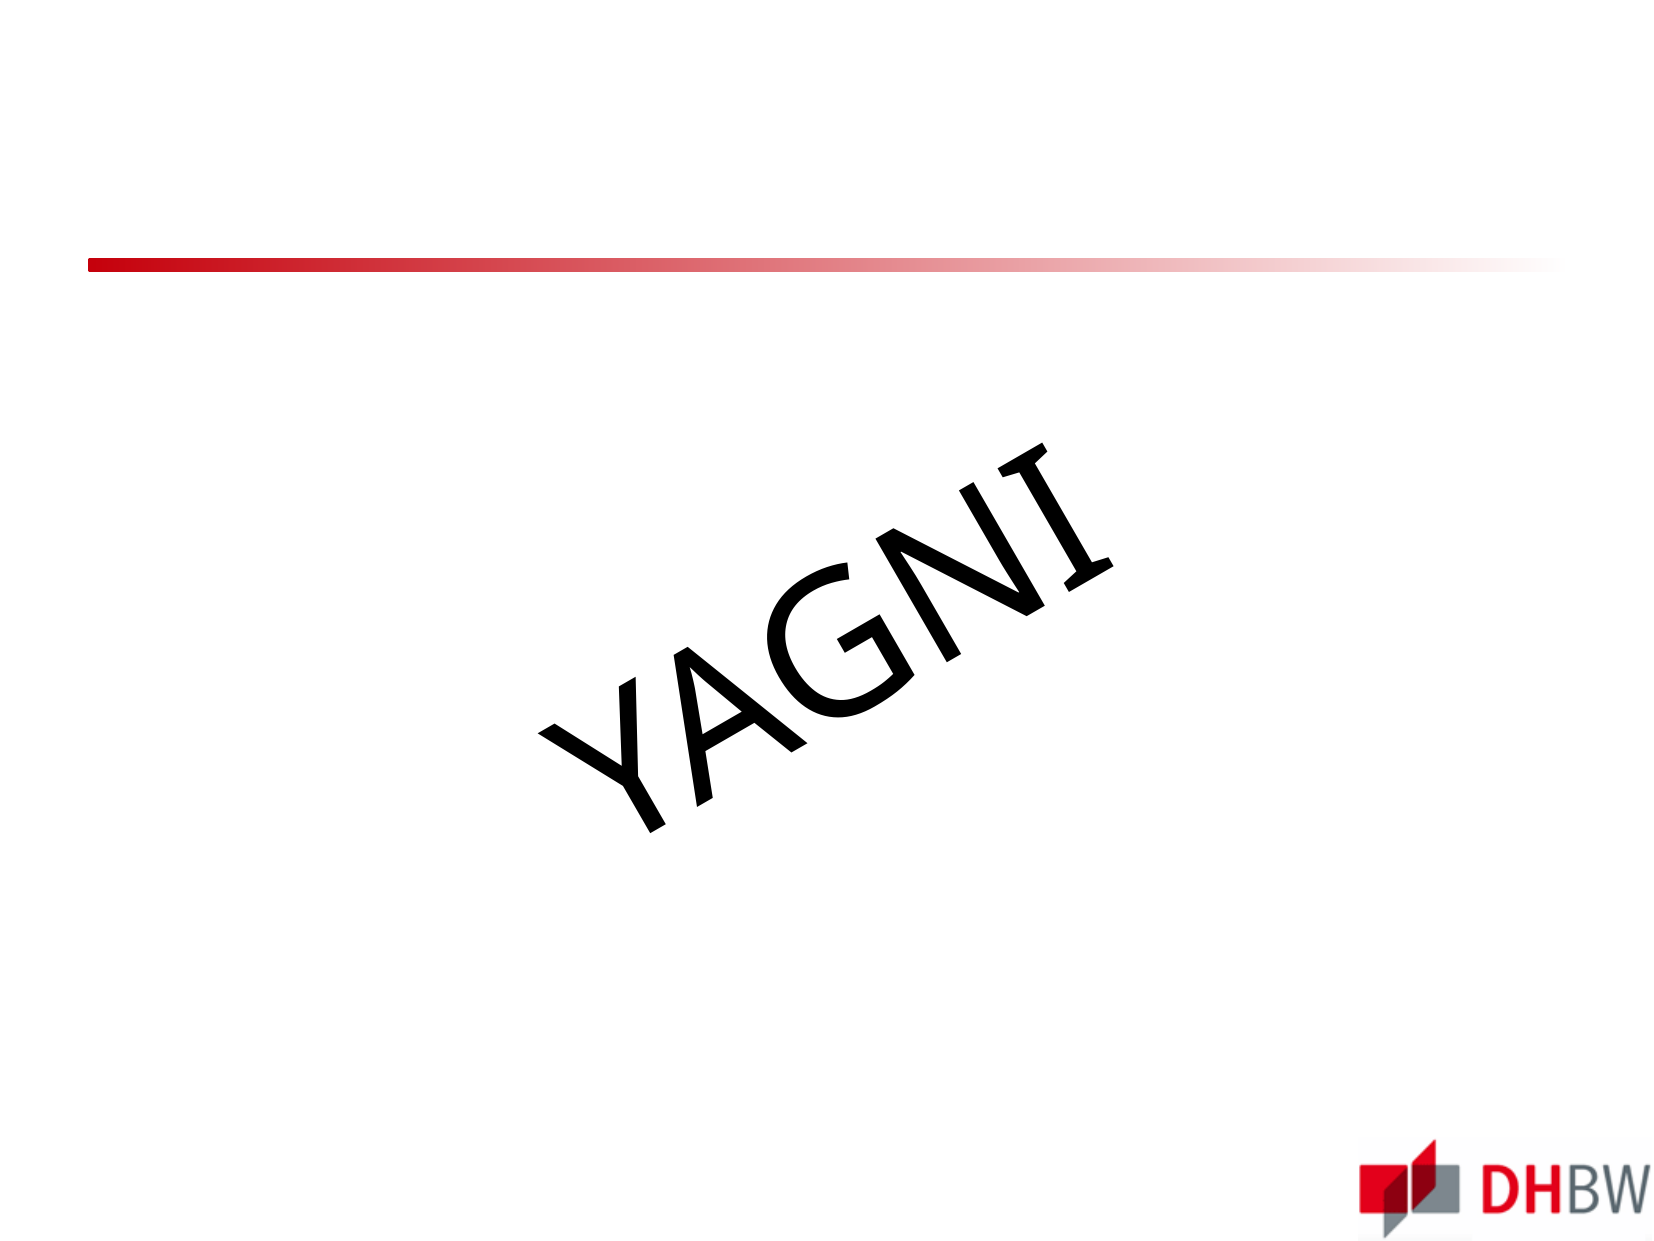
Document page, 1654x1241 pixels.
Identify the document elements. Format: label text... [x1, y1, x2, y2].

picture [1358, 1137, 1652, 1241]
title YAGNI [111, 148, 1542, 1138]
